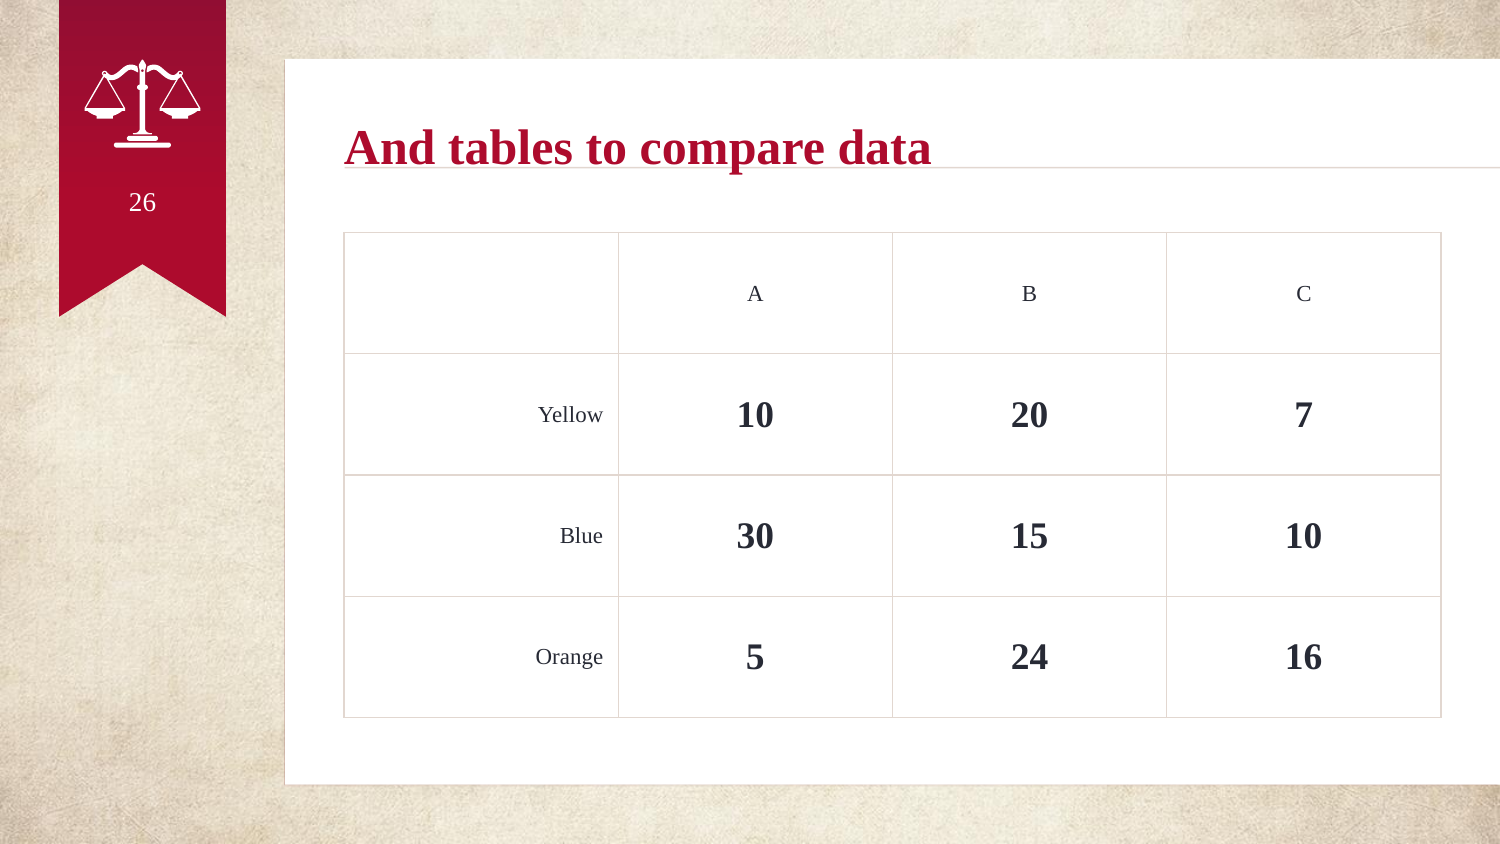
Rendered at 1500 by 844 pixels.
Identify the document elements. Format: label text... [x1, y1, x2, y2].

table_cell 7 [1167, 354, 1440, 474]
table_cell 5 [619, 597, 892, 717]
table_cell 16 [1167, 597, 1440, 717]
picture [0, 0, 1500, 844]
table_header C [1167, 233, 1440, 353]
table_header [345, 233, 618, 353]
table_cell 20 [893, 354, 1166, 474]
table_cell Yellow [345, 354, 618, 474]
table_cell Blue [345, 476, 618, 596]
table_cell 10 [1167, 476, 1440, 596]
table_header A [619, 233, 892, 353]
table_cell 10 [619, 354, 892, 474]
table_cell 30 [619, 476, 892, 596]
table_cell 15 [893, 476, 1166, 596]
table_header B [893, 233, 1166, 353]
title And tables to compare data [343, 109, 1441, 175]
table_cell 24 [893, 597, 1166, 717]
table_cell Orange [345, 597, 618, 717]
slide_number <number> [58, 167, 226, 233]
